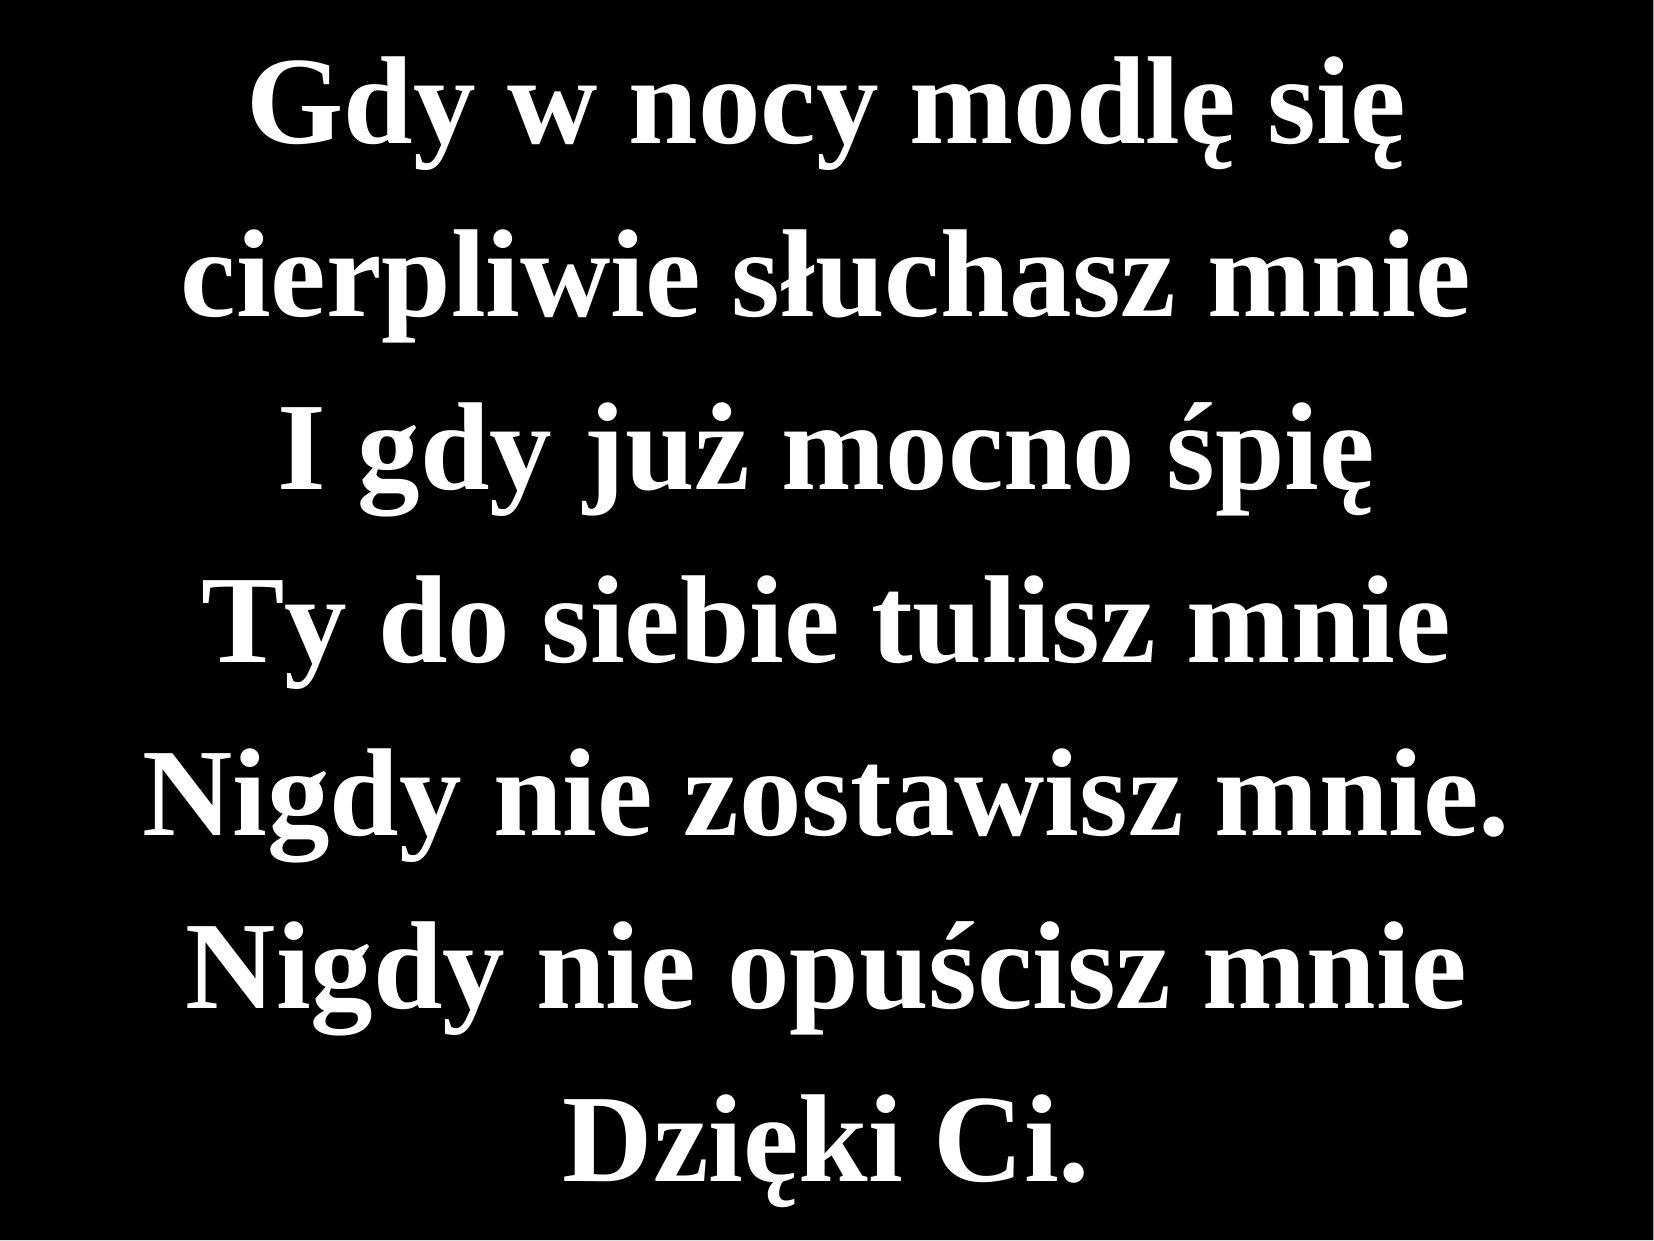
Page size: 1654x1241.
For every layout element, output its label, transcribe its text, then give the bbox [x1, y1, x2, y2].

title Gdy w nocy modlę się ppp cierpliwie słuchasz mnie ppp I gdy już mocno śpię ppp Ty do siebie tulisz mnie ppp Nigdy nie zostawisz mnie. ppp Nigdy nie opuścisz mnie ppp Dzięki Ci. [0, 0, 1654, 1241]
